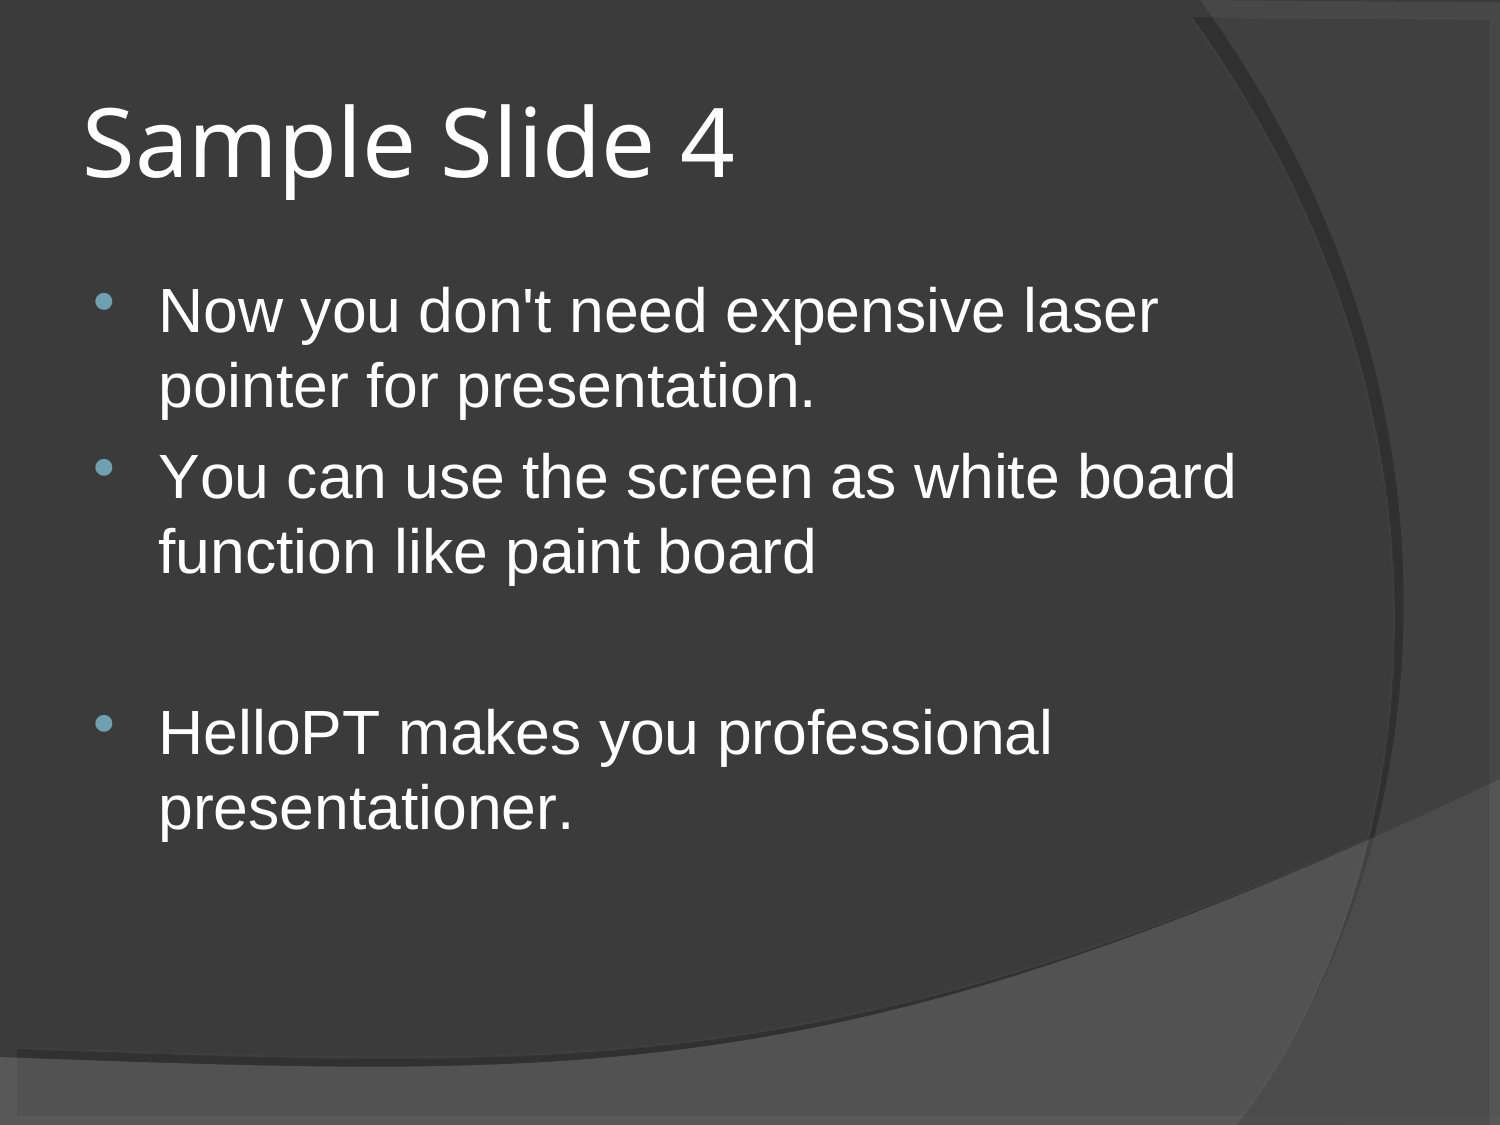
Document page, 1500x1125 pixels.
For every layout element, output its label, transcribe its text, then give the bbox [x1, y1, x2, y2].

title Sample Slide 4 [74, 45, 1300, 233]
list Now you don't need expensive laser pointer for presentation. You can use the screen as white board function like paint board HelloPT makes you professional presentationer. [74, 262, 1300, 1006]
